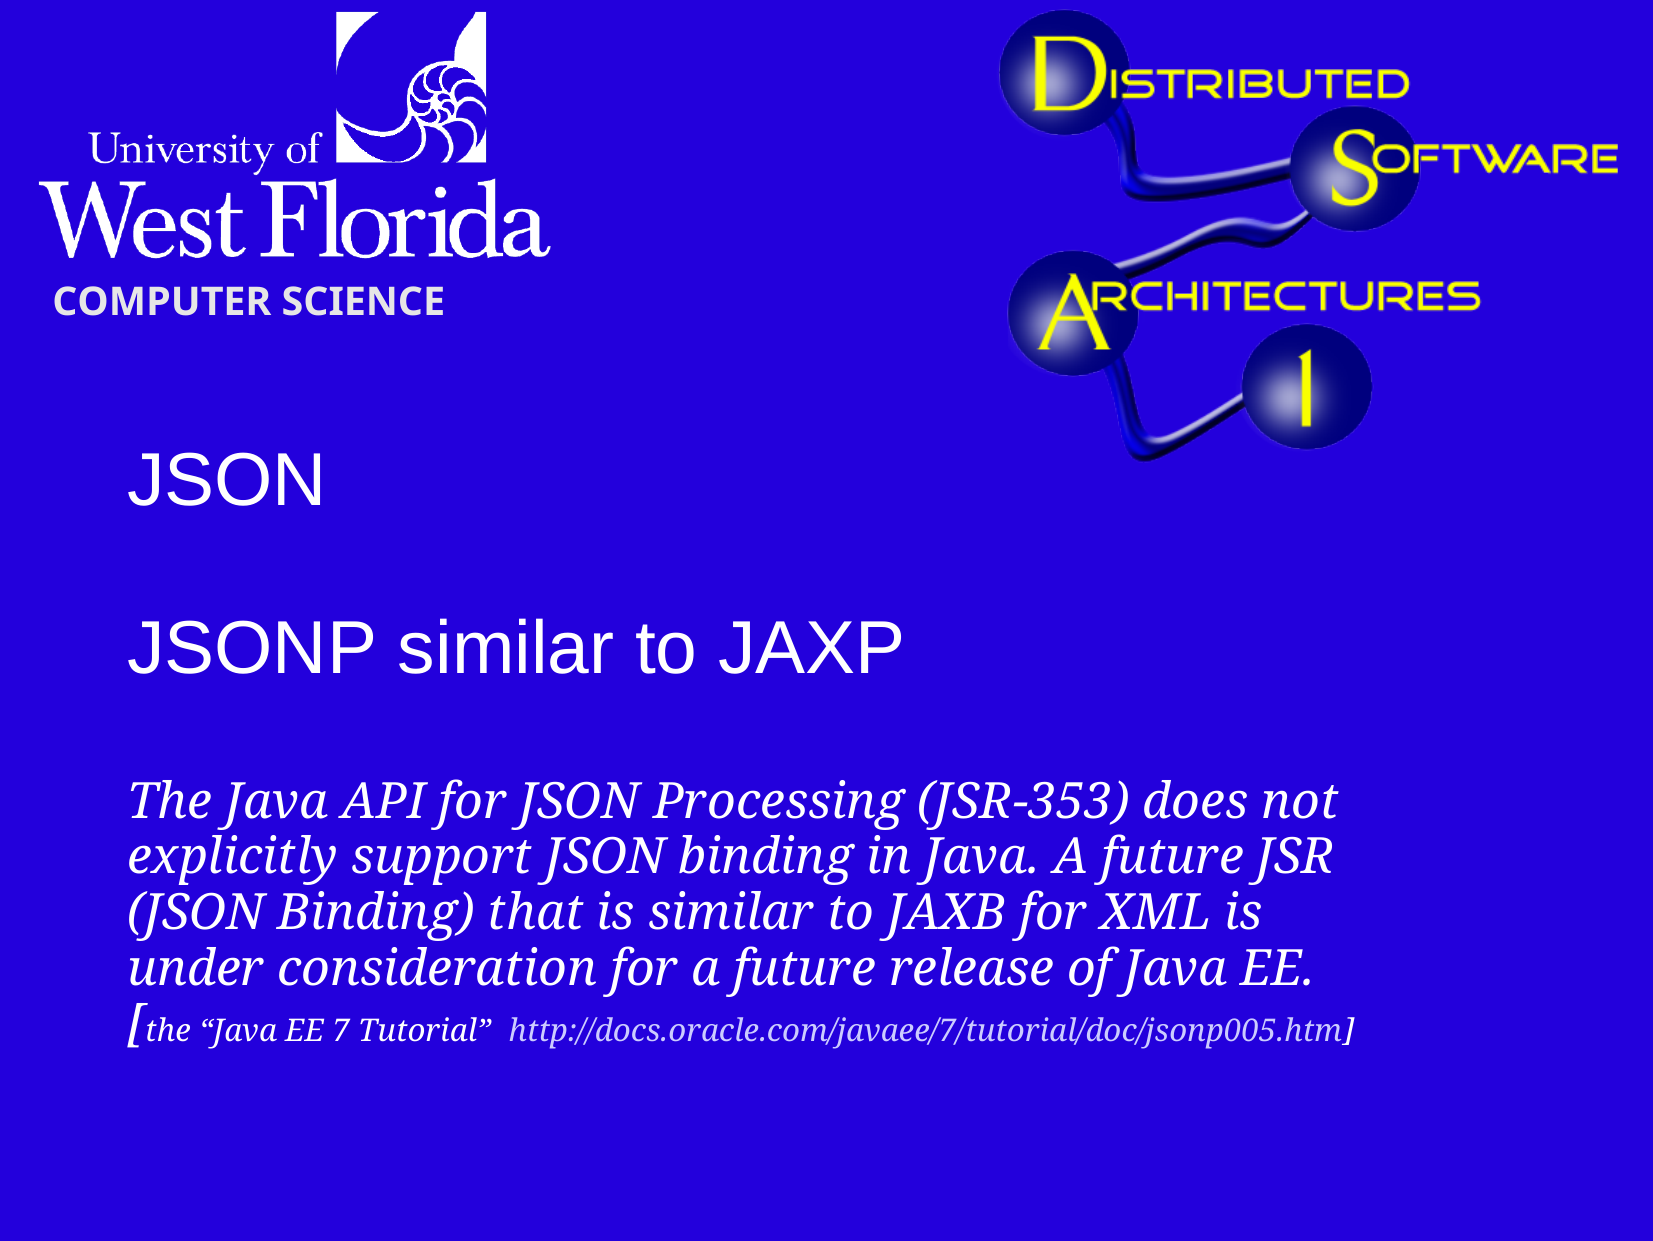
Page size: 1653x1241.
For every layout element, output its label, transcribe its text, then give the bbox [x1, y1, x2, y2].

text_box JSON JSONP similar to JAXP The Java API for JSON Processing (JSR-353) does not explicitly support JSON binding in Java. A future JSR (JSON Binding) that is similar to JAXB for XML is under consideration for a future release of Java EE. [the “Java EE 7 Tutorial” http://docs.oracle.com/javaee/7/tutorial/doc/jsonp005.htm] [112, 426, 1388, 731]
picture [910, 0, 1653, 506]
picture [37, 0, 558, 262]
text_box COMPUTER SCIENCE [37, 262, 562, 333]
